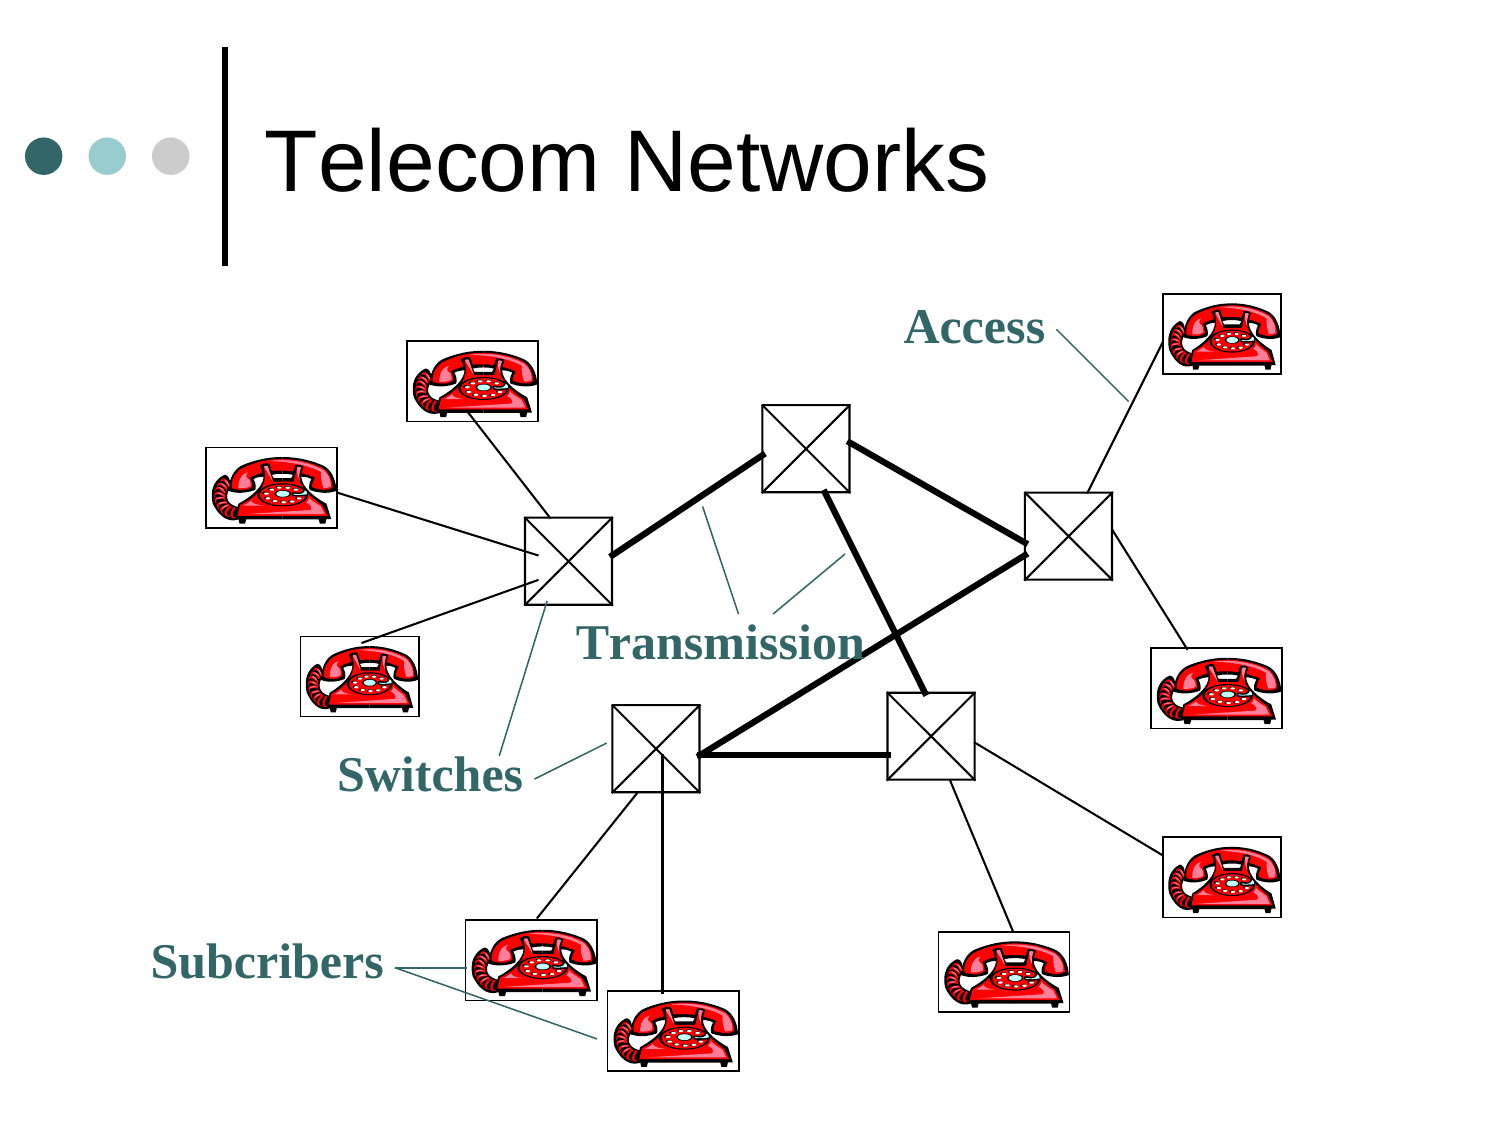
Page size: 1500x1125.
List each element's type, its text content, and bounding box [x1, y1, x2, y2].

text_box [571, 521, 612, 601]
picture [1163, 837, 1281, 917]
text_box [890, 692, 973, 733]
picture [206, 448, 337, 528]
text_box [525, 521, 566, 602]
text_box [615, 705, 697, 746]
title Telecom Networks [249, 31, 1401, 282]
text_box [809, 408, 850, 490]
text_box [528, 564, 605, 605]
picture [407, 341, 538, 421]
text_box [887, 695, 928, 777]
text_box [1071, 495, 1113, 578]
picture [301, 637, 418, 716]
text_box [615, 752, 661, 793]
picture [466, 920, 597, 1000]
picture [1151, 648, 1282, 728]
picture [466, 994, 481, 1000]
text_box [1028, 539, 1109, 580]
text_box [612, 708, 653, 790]
text_box [934, 695, 975, 777]
picture [939, 932, 1069, 1012]
text_box [664, 760, 697, 793]
text_box [527, 517, 610, 559]
text_box [1027, 492, 1110, 534]
text_box Access [888, 286, 1061, 362]
text_box [765, 452, 847, 493]
text_box Transmission [561, 601, 881, 678]
text_box Subcribers [147, 930, 408, 1005]
text_box [762, 408, 803, 490]
text_box [659, 708, 700, 790]
text_box Switches [334, 743, 559, 819]
picture [608, 991, 739, 1071]
text_box [765, 405, 847, 446]
picture [1163, 294, 1281, 374]
text_box [890, 739, 972, 780]
text_box [1024, 495, 1066, 578]
